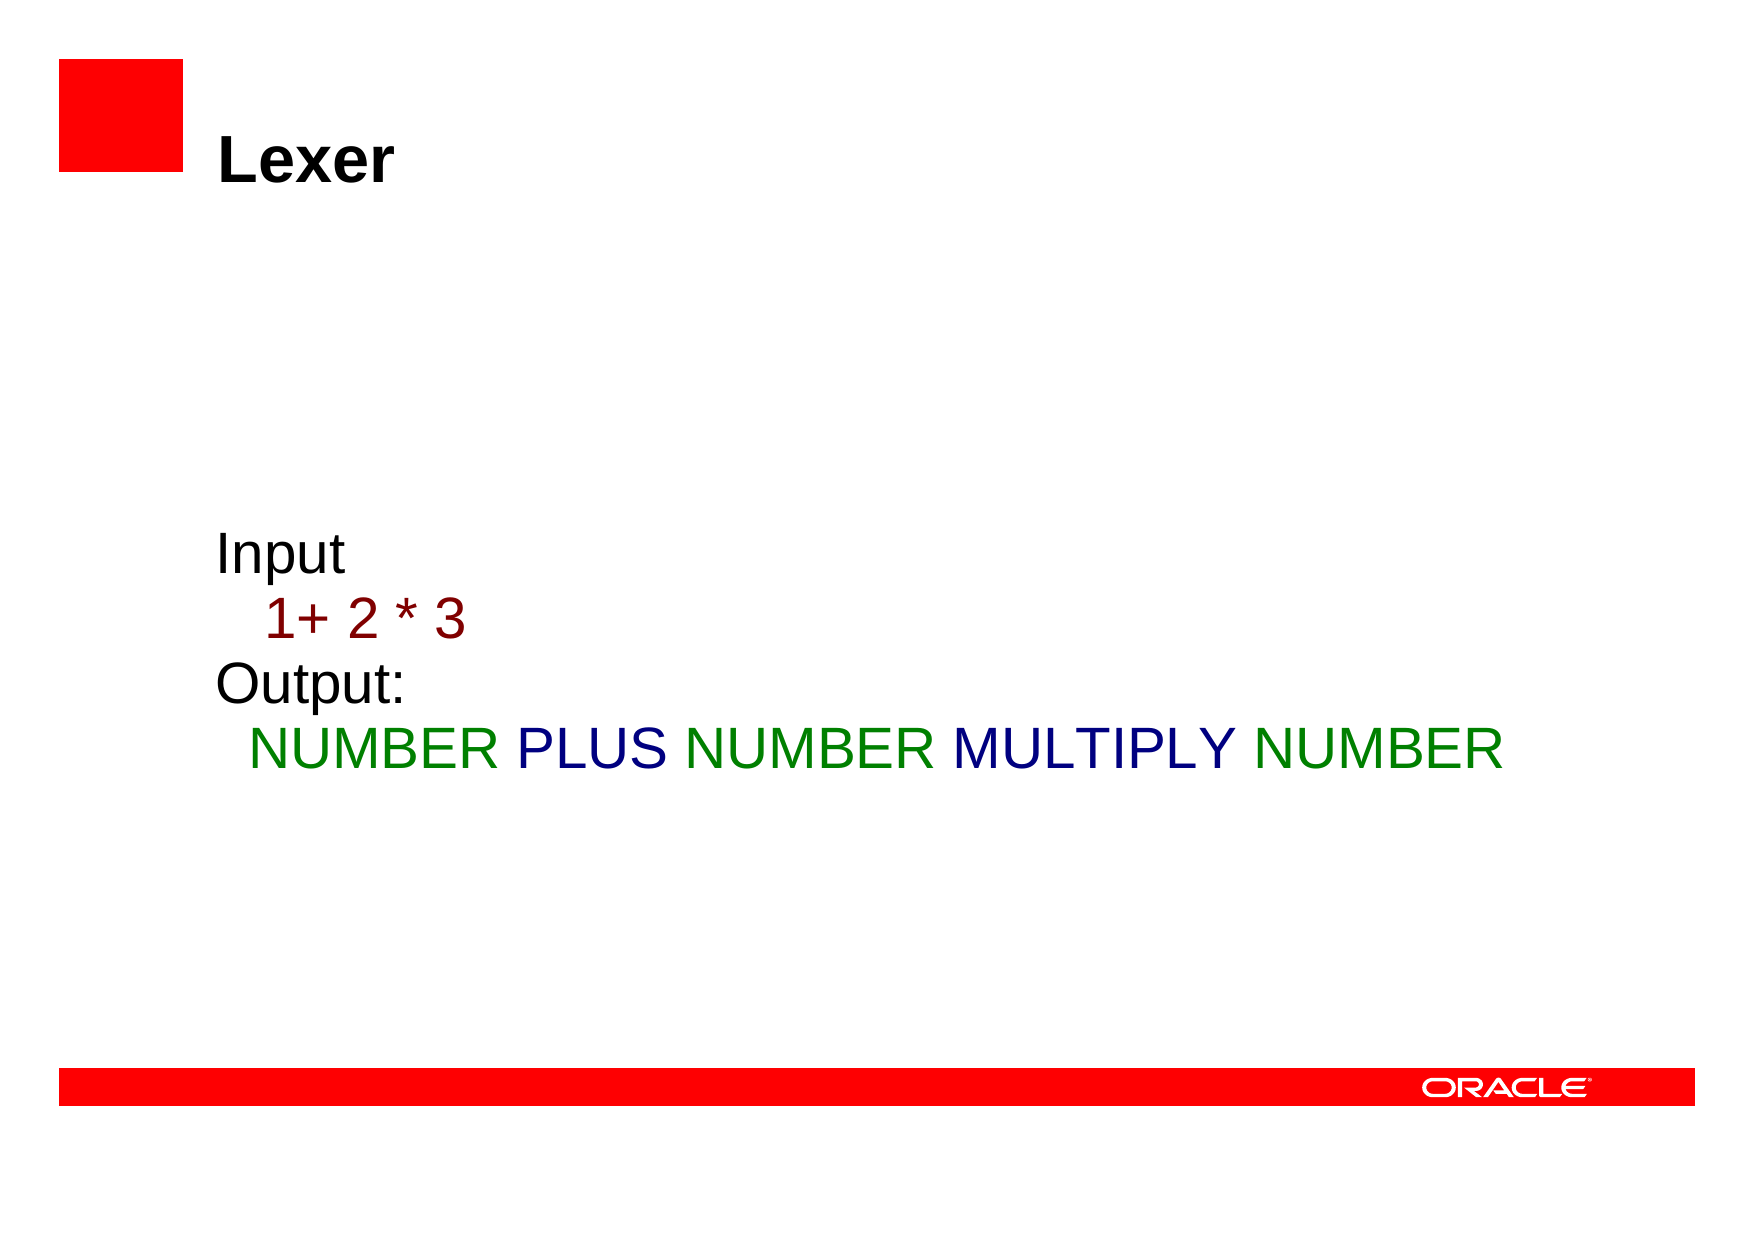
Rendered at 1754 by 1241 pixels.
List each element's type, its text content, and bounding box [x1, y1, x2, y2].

picture [59, 1068, 1695, 1106]
subtitle Input 1+ 2 * 3 Output: NUMBER PLUS NUMBER MULTIPLY NUMBER [215, 280, 1565, 1021]
title Lexer [217, 122, 1575, 273]
picture [59, 59, 183, 172]
